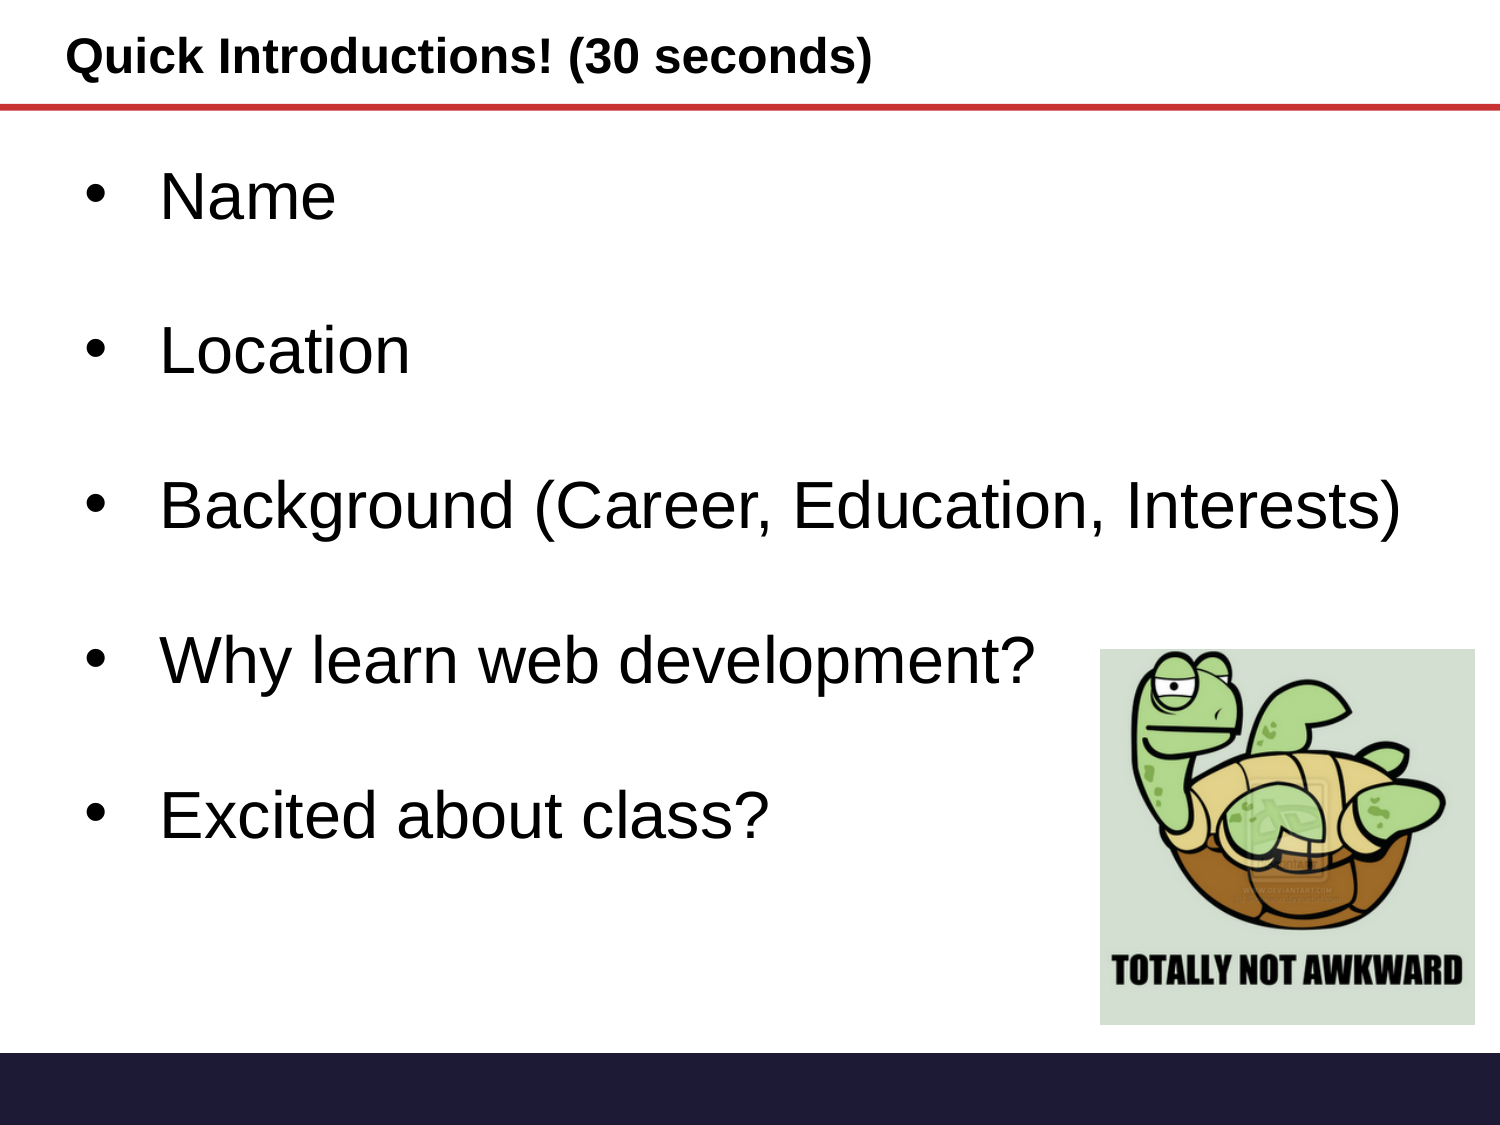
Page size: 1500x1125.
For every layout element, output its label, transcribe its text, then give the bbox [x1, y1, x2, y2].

picture [1100, 875, 1475, 1025]
text_box Name Location Background (Career, Education, Interests) Why learn web development? Excited about class? [32, 137, 1500, 875]
title Quick Introductions! (30 seconds) [50, 0, 1300, 108]
